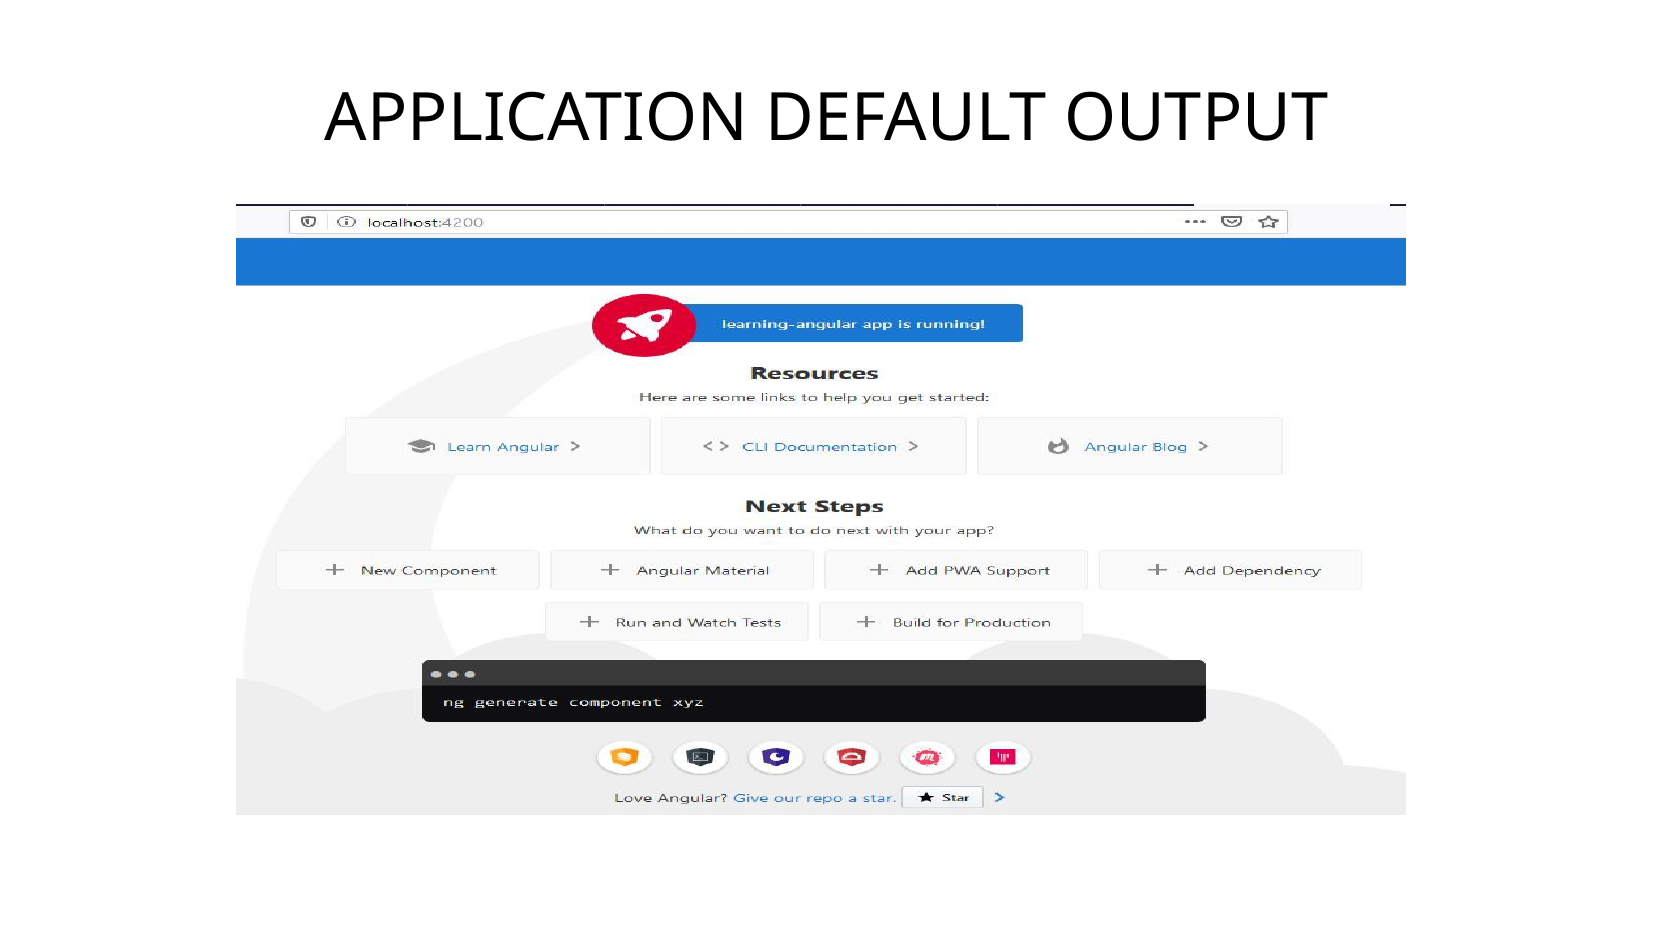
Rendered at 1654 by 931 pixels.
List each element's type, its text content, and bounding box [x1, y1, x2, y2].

title APPLICATION DEFAULT OUTPUT [82, 37, 1571, 193]
picture [236, 204, 1406, 815]
